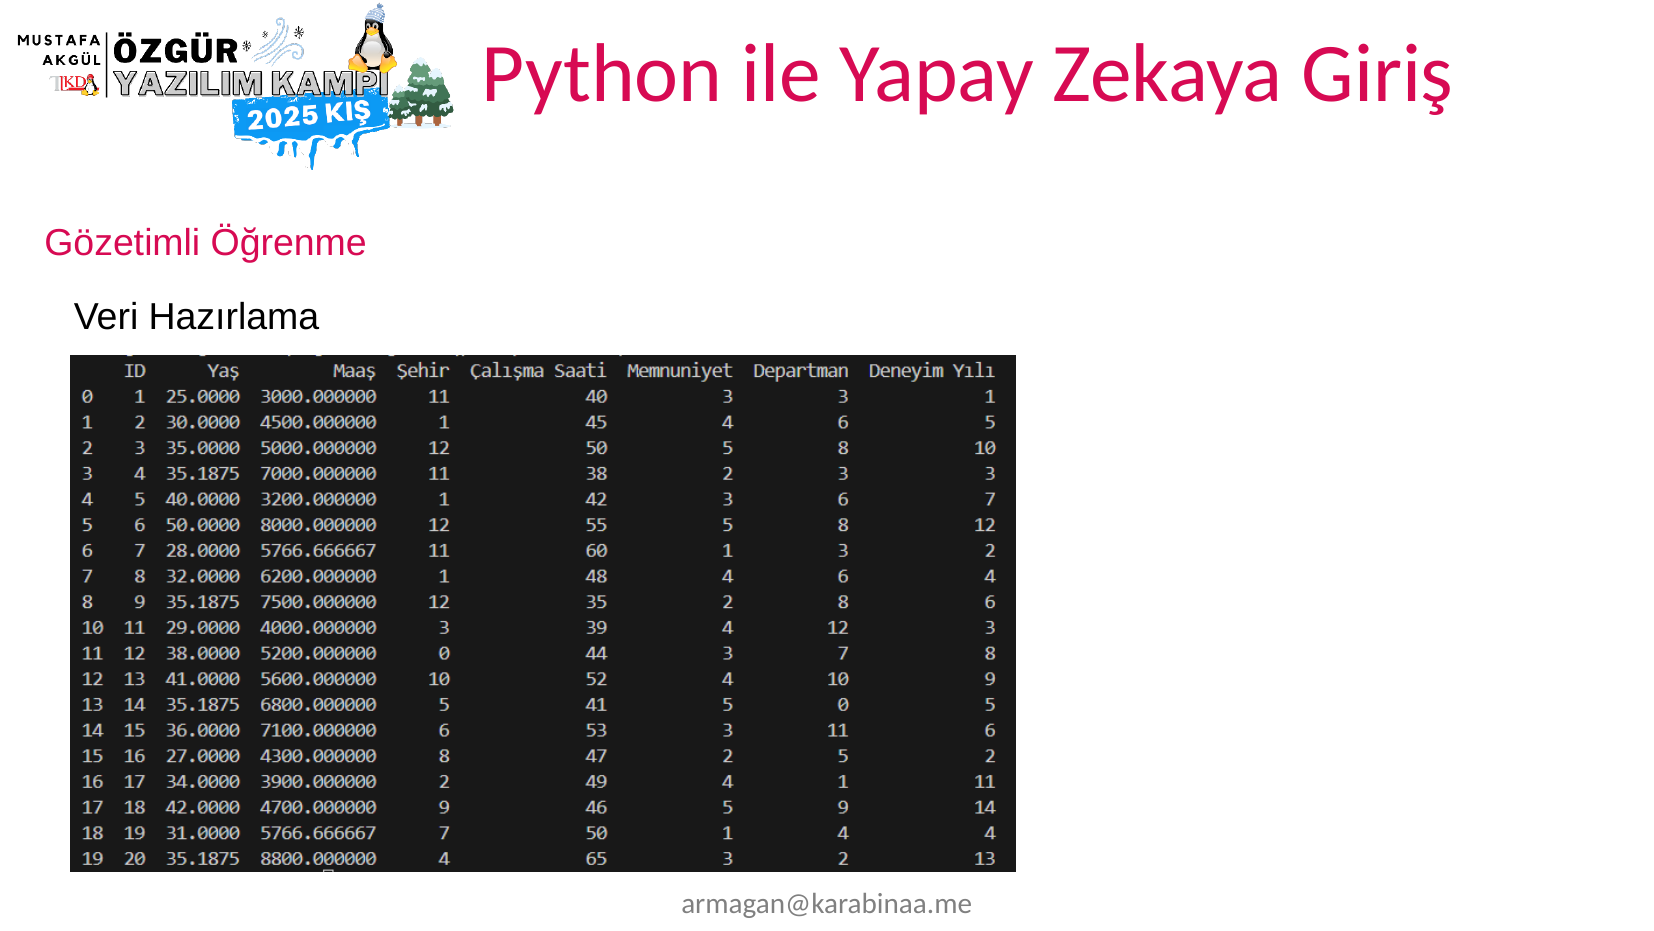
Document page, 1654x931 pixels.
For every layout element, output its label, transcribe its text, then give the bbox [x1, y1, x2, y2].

picture [70, 355, 1016, 872]
text_box Python ile Yapay Zekaya Giriş [467, 10, 1654, 126]
text_box armagan@karabinaa.me [0, 877, 1654, 928]
picture [0, 0, 463, 177]
text_box Veri Hazırlama [59, 288, 621, 355]
text_box Gözetimli Öğrenme [29, 213, 854, 271]
